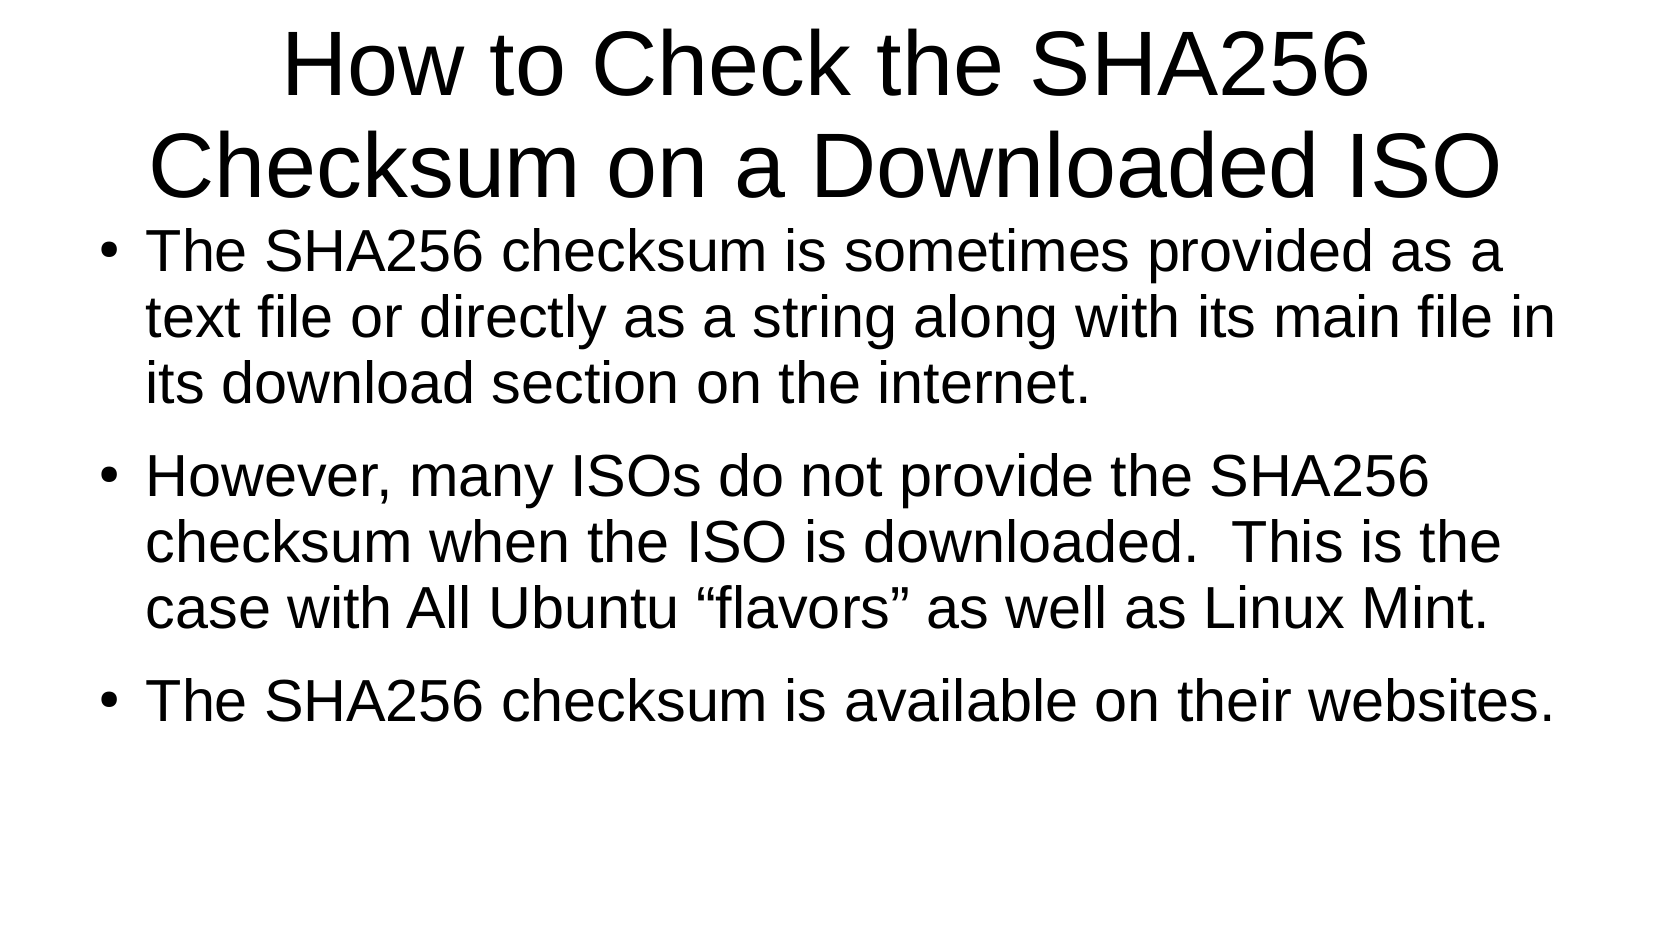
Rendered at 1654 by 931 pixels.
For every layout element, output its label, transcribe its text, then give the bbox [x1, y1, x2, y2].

title How to Check the SHA256 Checksum on a Downloaded ISO [82, 12, 1571, 217]
list The SHA256 checksum is sometimes provided as a text file or directly as a string along with its main file in its download section on the internet. However, many ISOs do not provide the SHA256 checksum when the ISO is downloaded. This is the case with All Ubuntu “flavors” as well as Linux Mint. The SHA256 checksum is available on their websites. [82, 217, 1571, 758]
